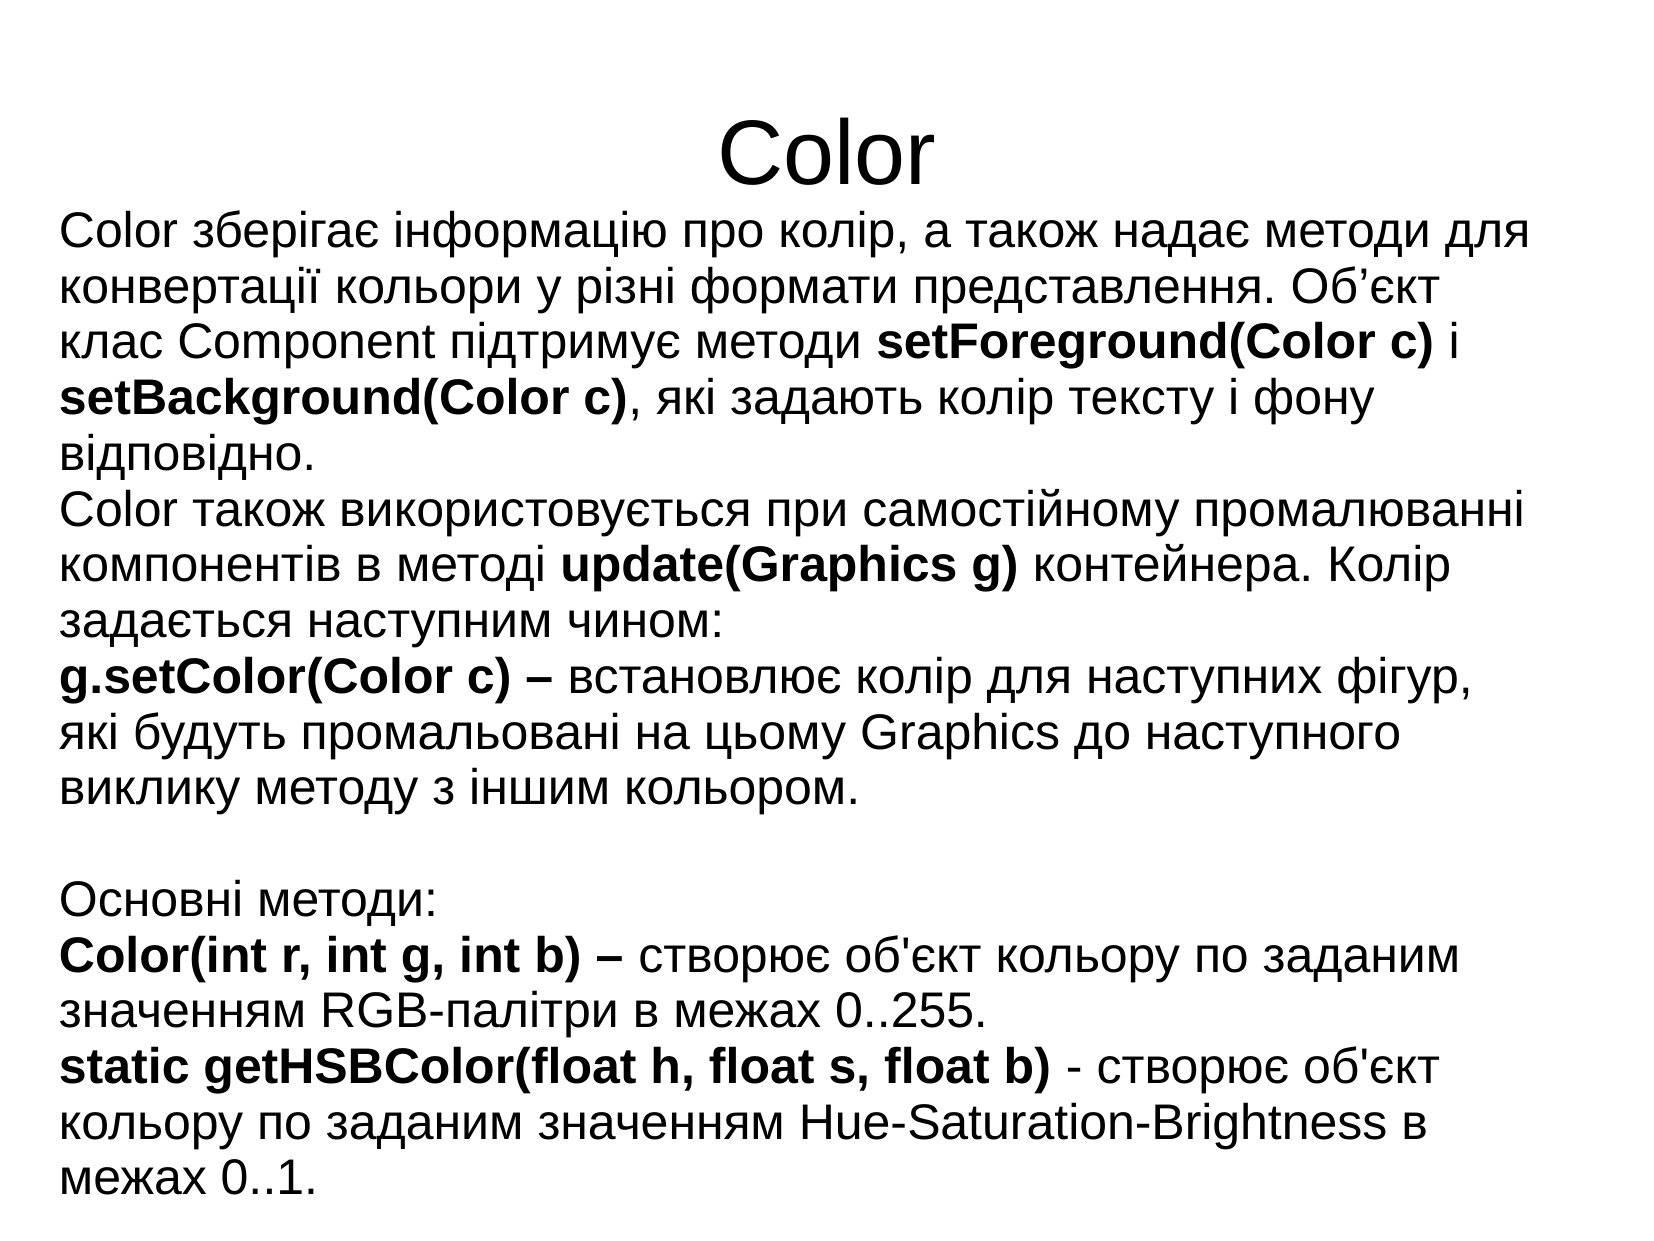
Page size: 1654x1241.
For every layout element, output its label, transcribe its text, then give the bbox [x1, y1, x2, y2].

subtitle Color зберігає інформацію про колір, а також надає методи для конвертації кольори у різні формати представлення. Об’єкт клас Component підтримує методи setForeground(Color c) і setBackground(Color c), які задають колір тексту і фону відповідно. Color також використовується при самостійному промалюванні компонентів в методі update(Graphics g) контейнера. Колір задається наступним чином: g.setColor(Color c) – встановлює колір для наступних фігур, які будуть промальовані на цьому Graphics до наступного виклику методу з іншим кольором. Основні методи: Color(int r, int g, int b) – створює об'єкт кольору по заданим значенням RGB-палітри в межах 0..255. static getHSBColor(float h, float s, float b) - створює об'єкт кольору по заданим значенням Hue-Saturation-Brightness в межах 0..1. [59, 202, 1548, 1241]
title Color [82, 49, 1571, 257]
